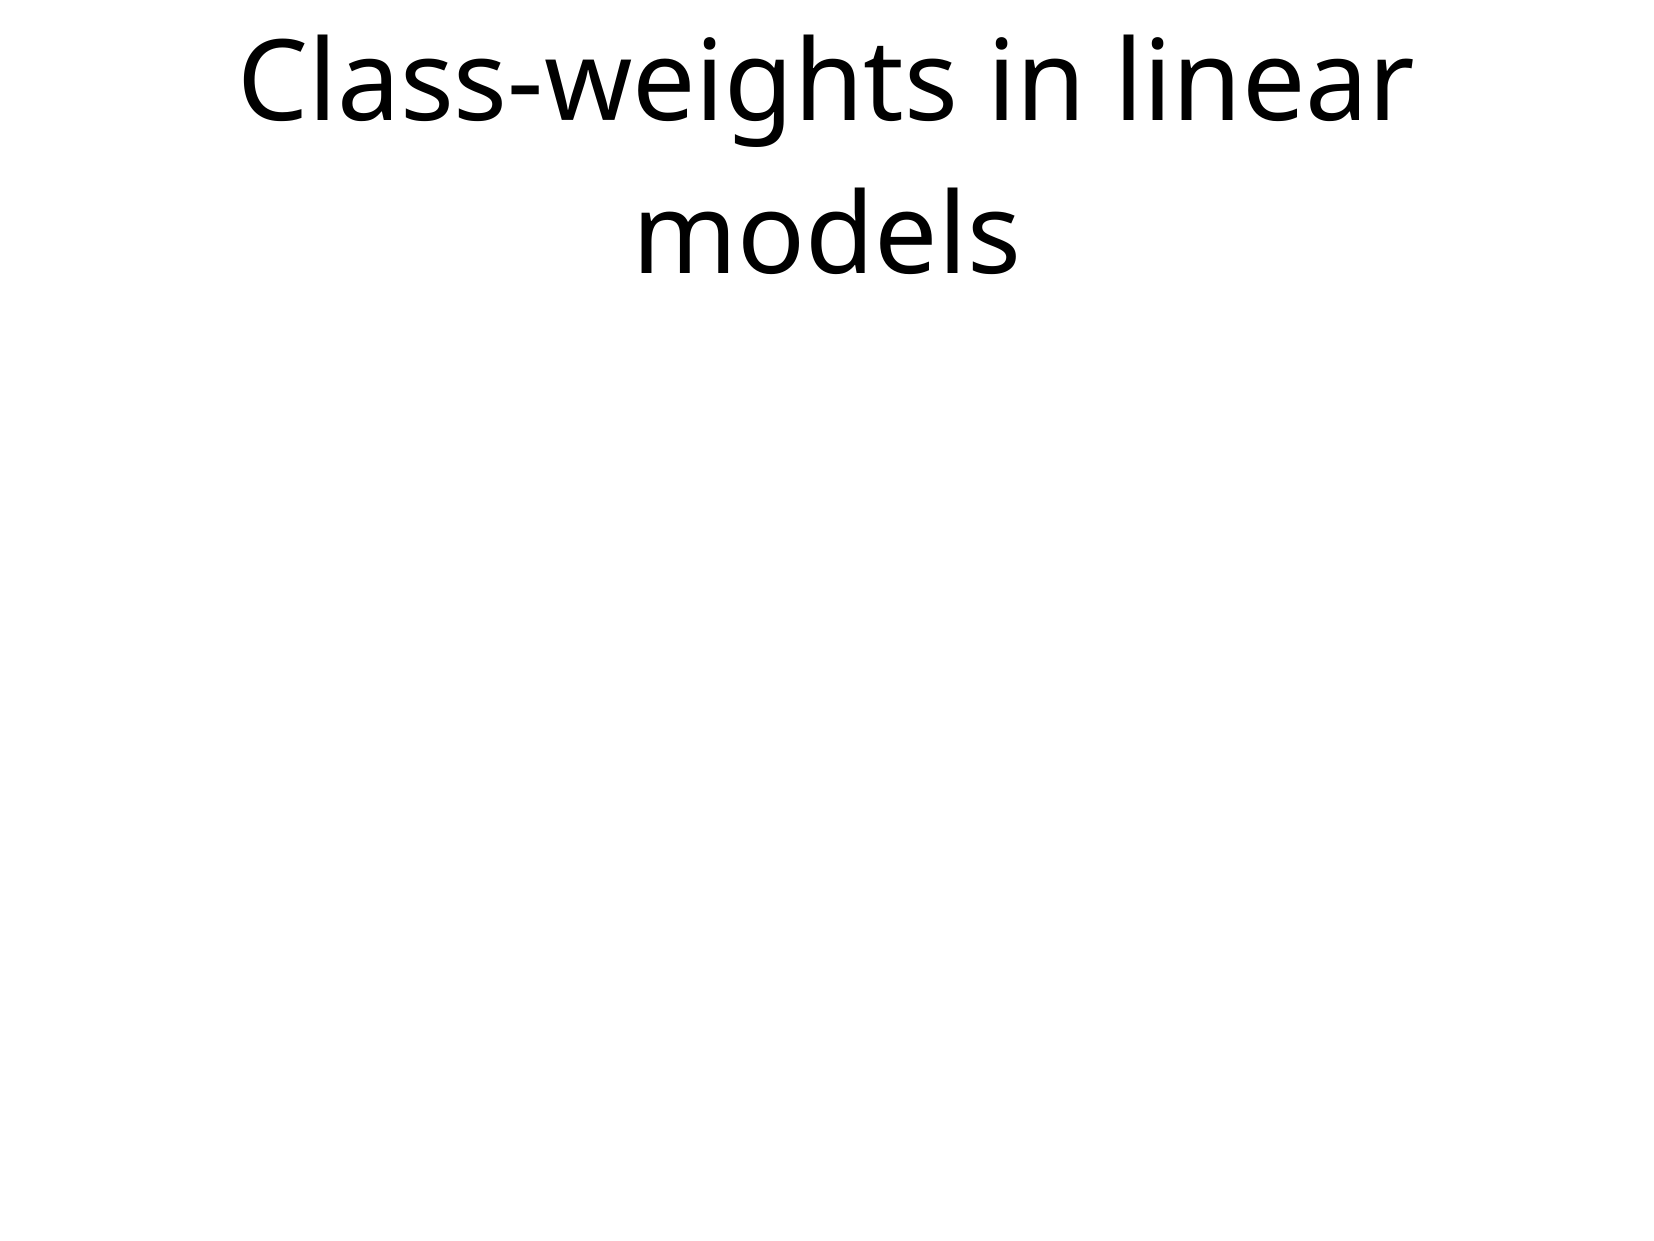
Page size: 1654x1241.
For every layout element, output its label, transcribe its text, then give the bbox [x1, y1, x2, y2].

title Class-weights in linear models [82, 49, 1571, 257]
